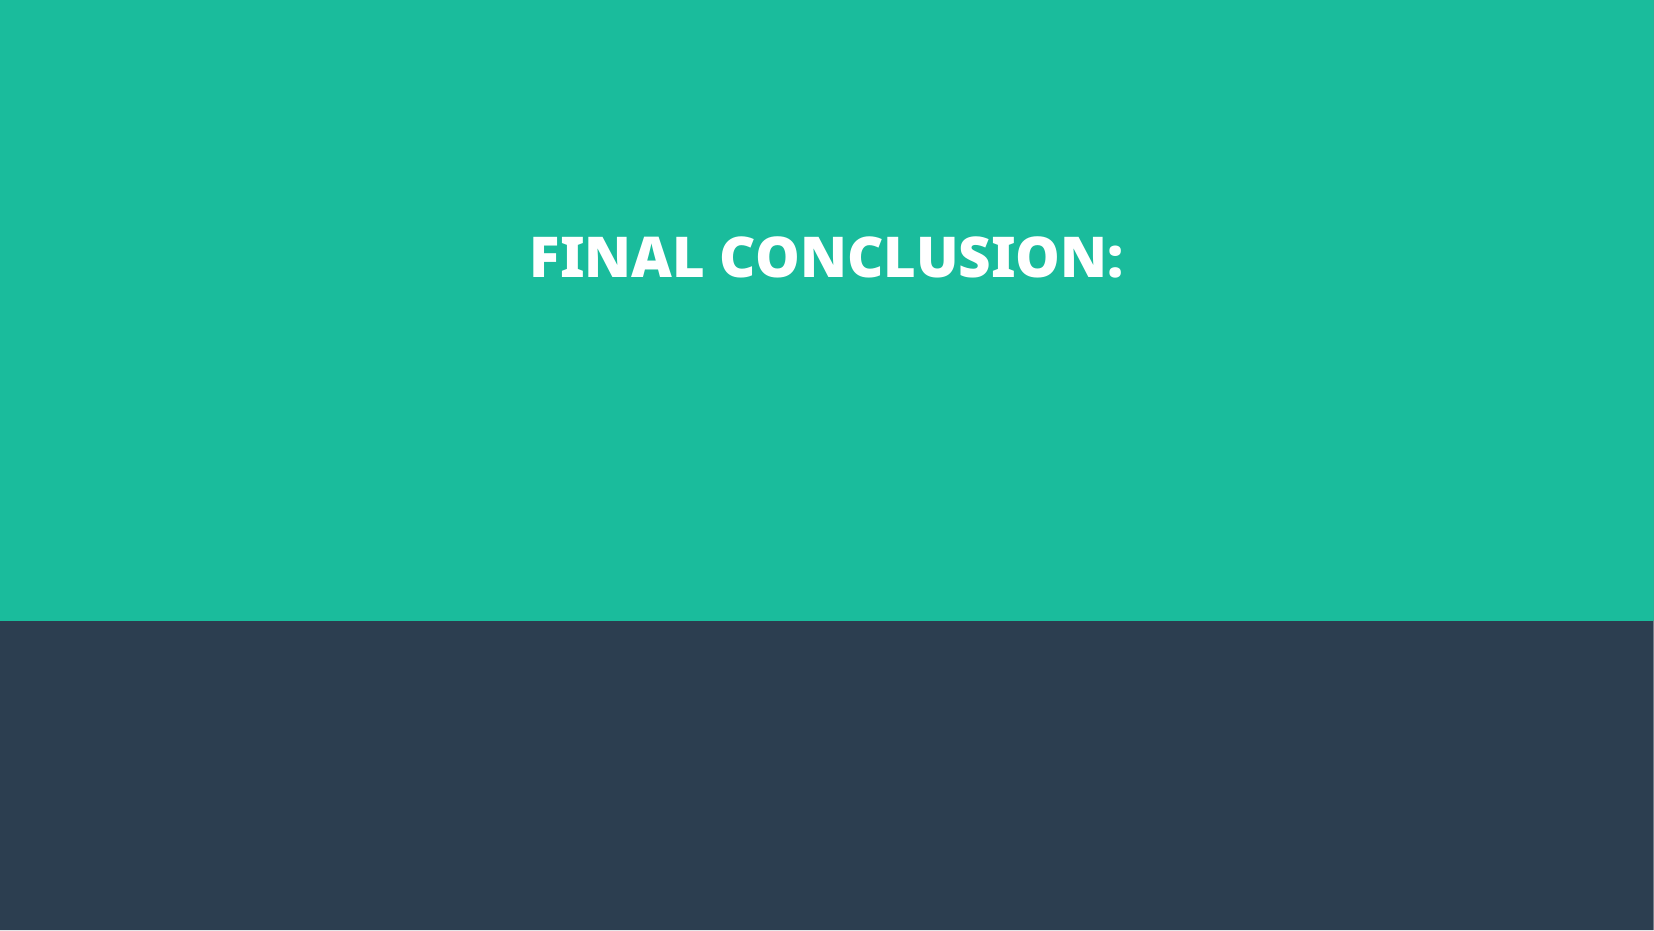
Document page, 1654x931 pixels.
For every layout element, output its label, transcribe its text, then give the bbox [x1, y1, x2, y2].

title FINAL CONCLUSION: [59, 177, 1595, 296]
